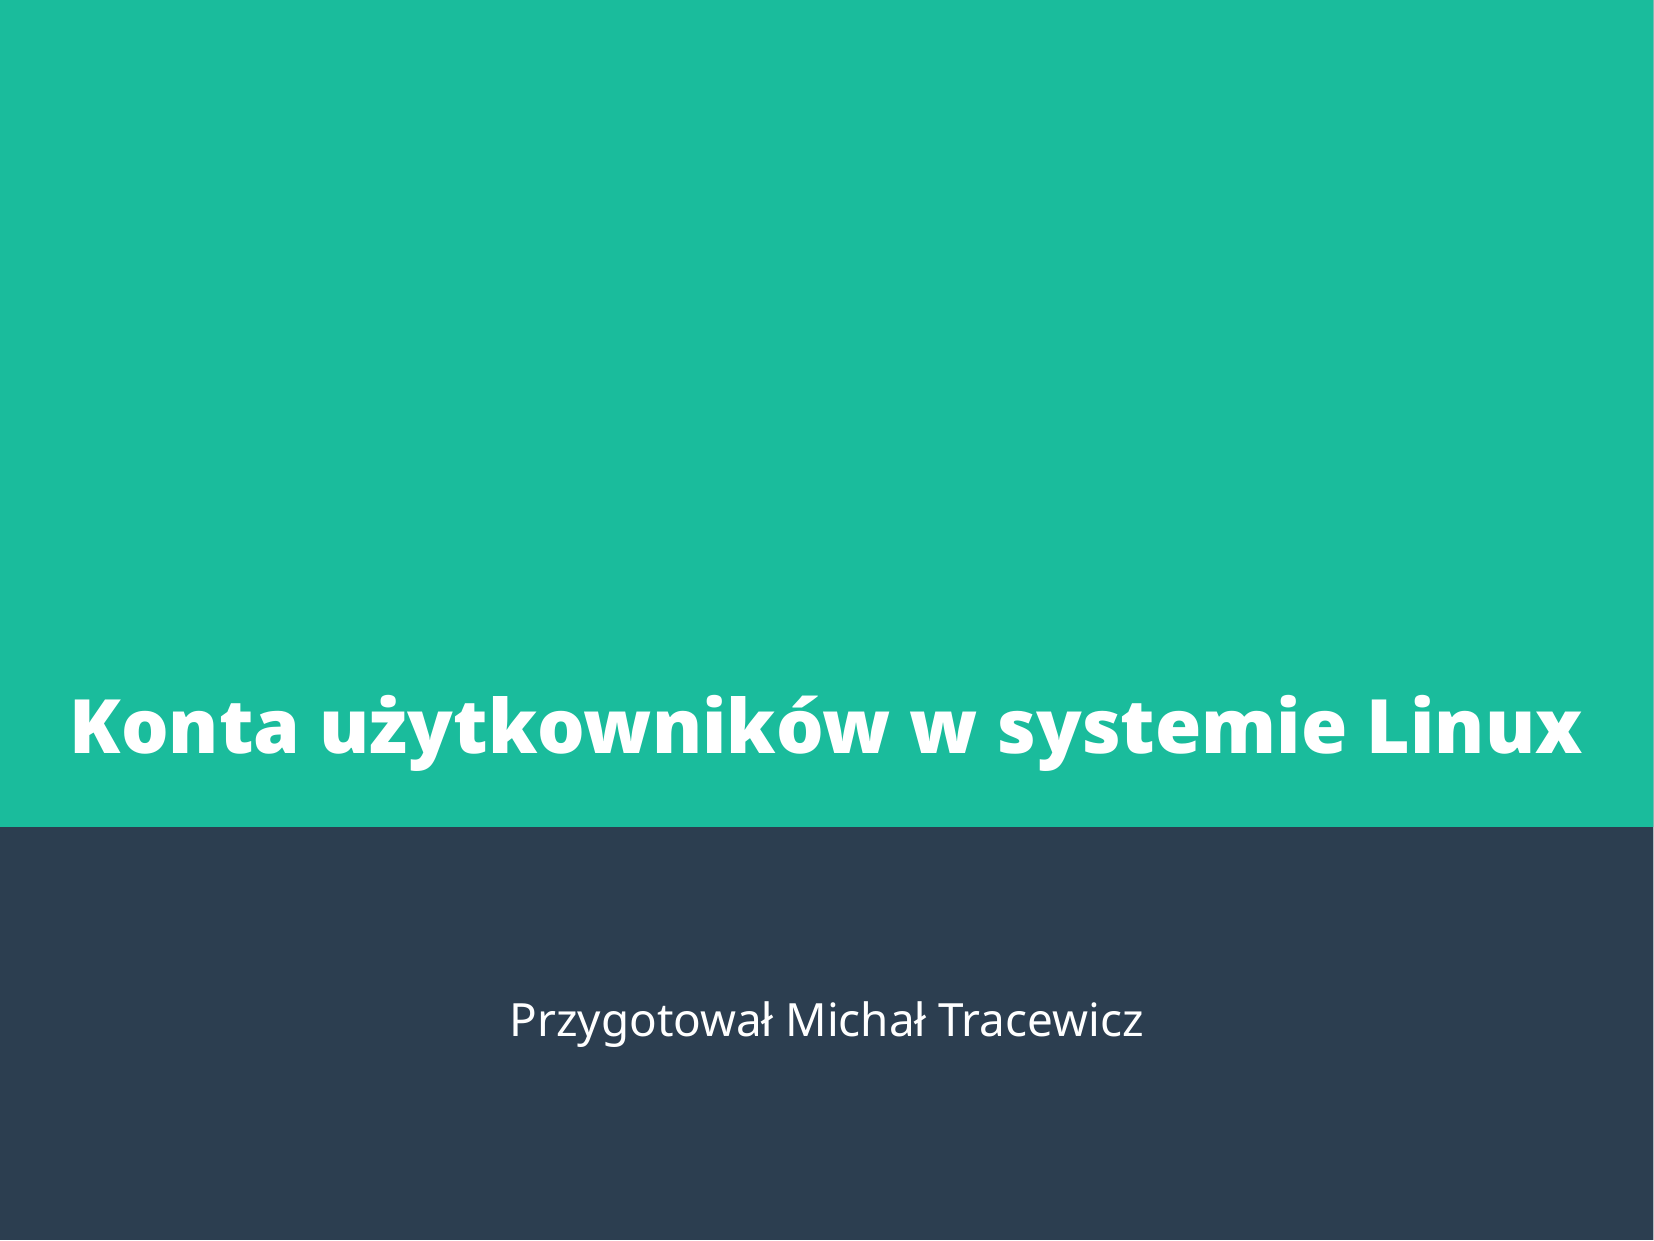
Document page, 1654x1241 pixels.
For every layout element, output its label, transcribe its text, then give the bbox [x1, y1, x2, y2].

subtitle Przygotował Michał Tracewicz [59, 856, 1595, 1182]
title Konta użytkowników w systemie Linux [59, 620, 1595, 778]
